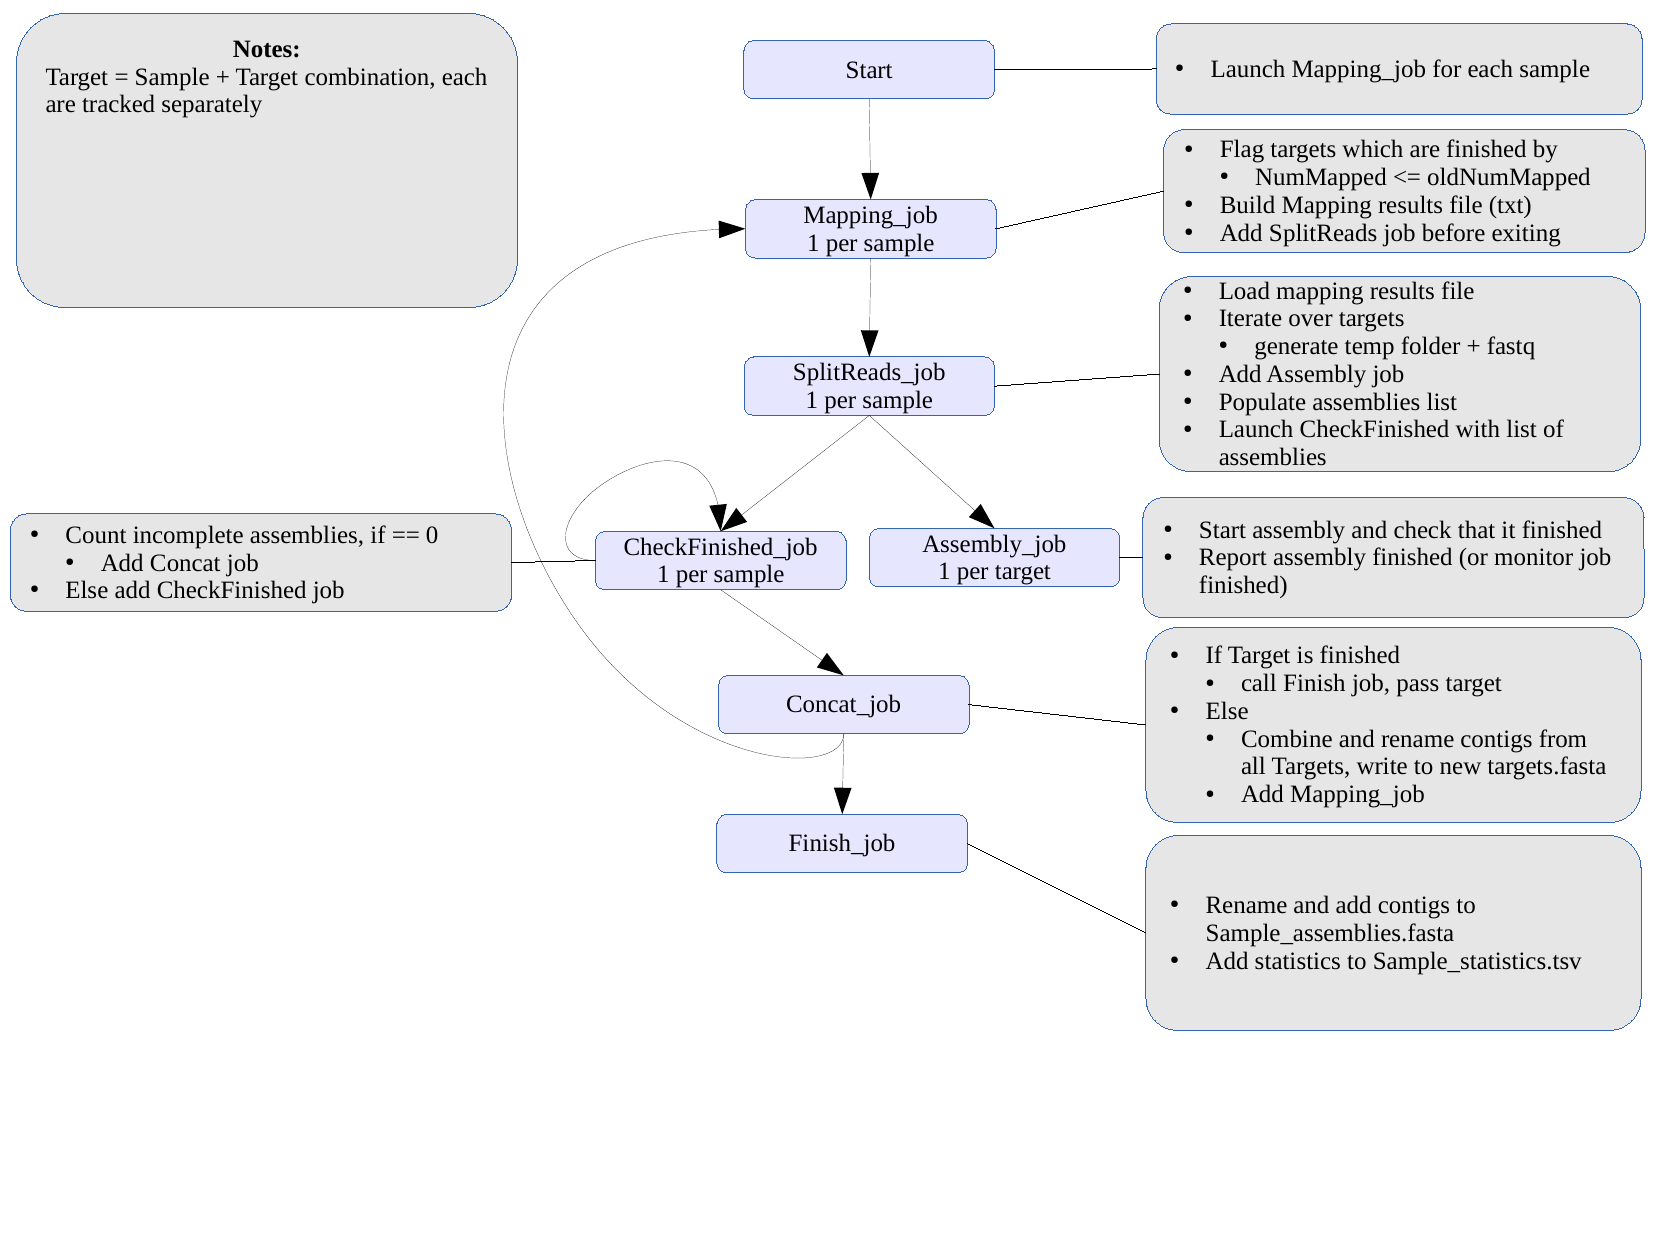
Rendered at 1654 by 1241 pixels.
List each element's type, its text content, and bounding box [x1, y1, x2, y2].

text_box SplitReads_job 1 per sample [744, 356, 995, 416]
text_box Mapping_job 1 per sample [745, 199, 997, 259]
text_box CheckFinished_job 1 per sample [595, 531, 847, 590]
text_box Concat_job [718, 675, 970, 734]
text_box Assembly_job 1 per target [869, 528, 1120, 587]
text_box Finish_job [716, 814, 968, 873]
text_box If Target is finished call Finish job, pass target Else Combine and rename contigs from all Targets, write to new targets.fasta Add Mapping_job [1145, 627, 1642, 823]
text_box Flag targets which are finished by NumMapped <= oldNumMapped Build Mapping results file (txt) Add SplitReads job before exiting [1163, 129, 1646, 253]
text_box Rename and add contigs to Sample_assemblies.fasta Add statistics to Sample_statistics.tsv [1145, 835, 1642, 1031]
text_box Load mapping results file Iterate over targets generate temp folder + fastq Add Assembly job Populate assemblies list Launch CheckFinished with list of assemblies [1159, 276, 1641, 472]
text_box Start assembly and check that it finished Report assembly finished (or monitor job finished) [1142, 497, 1645, 618]
text_box Notes: Target = Sample + Target combination, each are tracked separately [16, 13, 518, 308]
text_box Start [743, 40, 995, 99]
text_box Count incomplete assemblies, if == 0 Add Concat job Else add CheckFinished job [10, 513, 512, 612]
text_box Launch Mapping_job for each sample [1156, 23, 1643, 115]
